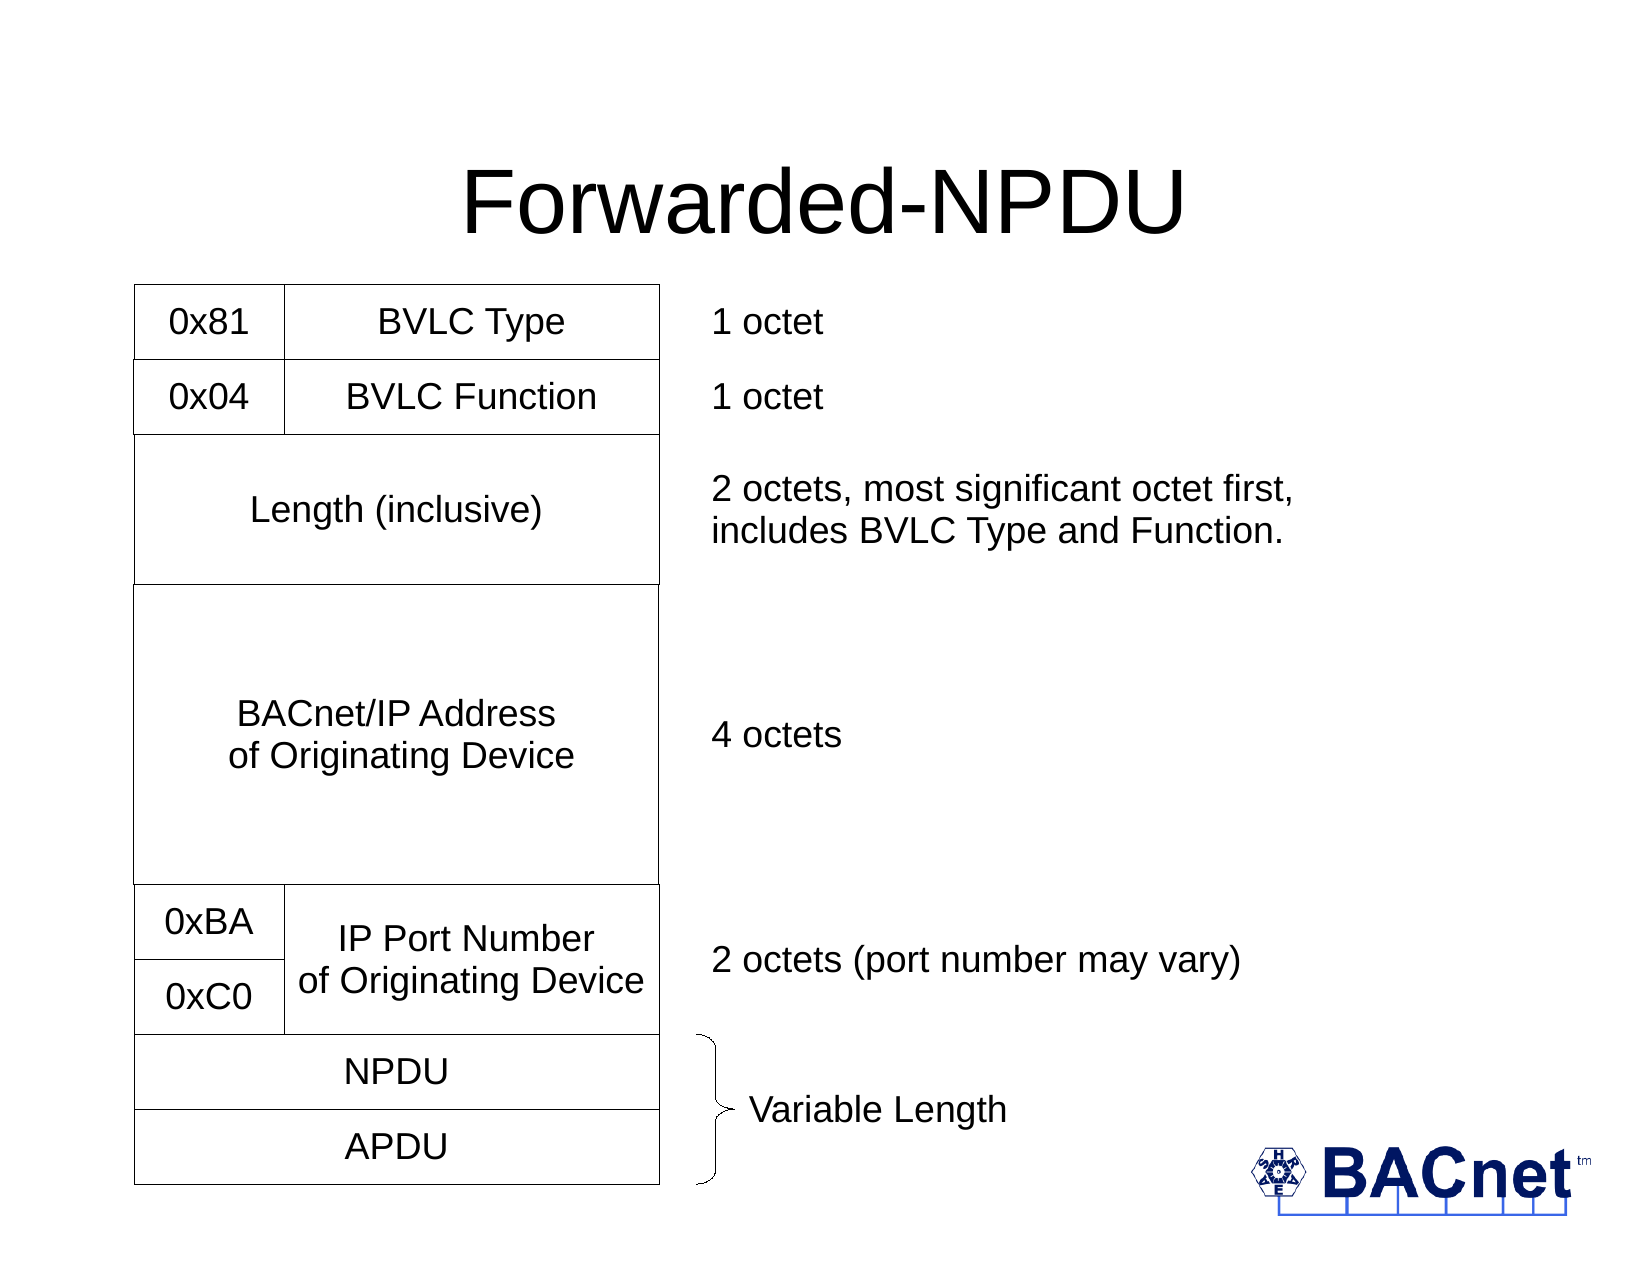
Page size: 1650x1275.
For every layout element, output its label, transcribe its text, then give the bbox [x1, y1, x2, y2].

text_box 2 octets (port number may vary) [696, 884, 1485, 1035]
text_box 0xC0 [134, 959, 285, 1035]
text_box NPDU [134, 1035, 660, 1109]
text_box Length (inclusive) [134, 434, 660, 585]
picture [1251, 1146, 1591, 1216]
text_box 1 octet [696, 359, 922, 435]
text_box IP Port Number of Originating Device [285, 884, 660, 1035]
text_box 0xBA [134, 884, 285, 959]
text_box Variable Length [734, 1071, 1035, 1147]
text_box APDU [134, 1109, 660, 1185]
text_box BVLC Type [284, 284, 660, 359]
text_box 4 octets [696, 584, 1372, 884]
text_box BVLC Function [285, 359, 660, 434]
text_box BACnet/IP Address of Originating Device [133, 584, 659, 885]
text_box 0x04 [133, 359, 285, 435]
text_box 1 octet [696, 284, 922, 359]
text_box 0x81 [134, 284, 284, 359]
text_box 2 octets, most significant octet first, includes BVLC Type and Function. [696, 434, 1372, 584]
title Forwarded-NPDU [135, 112, 1515, 291]
